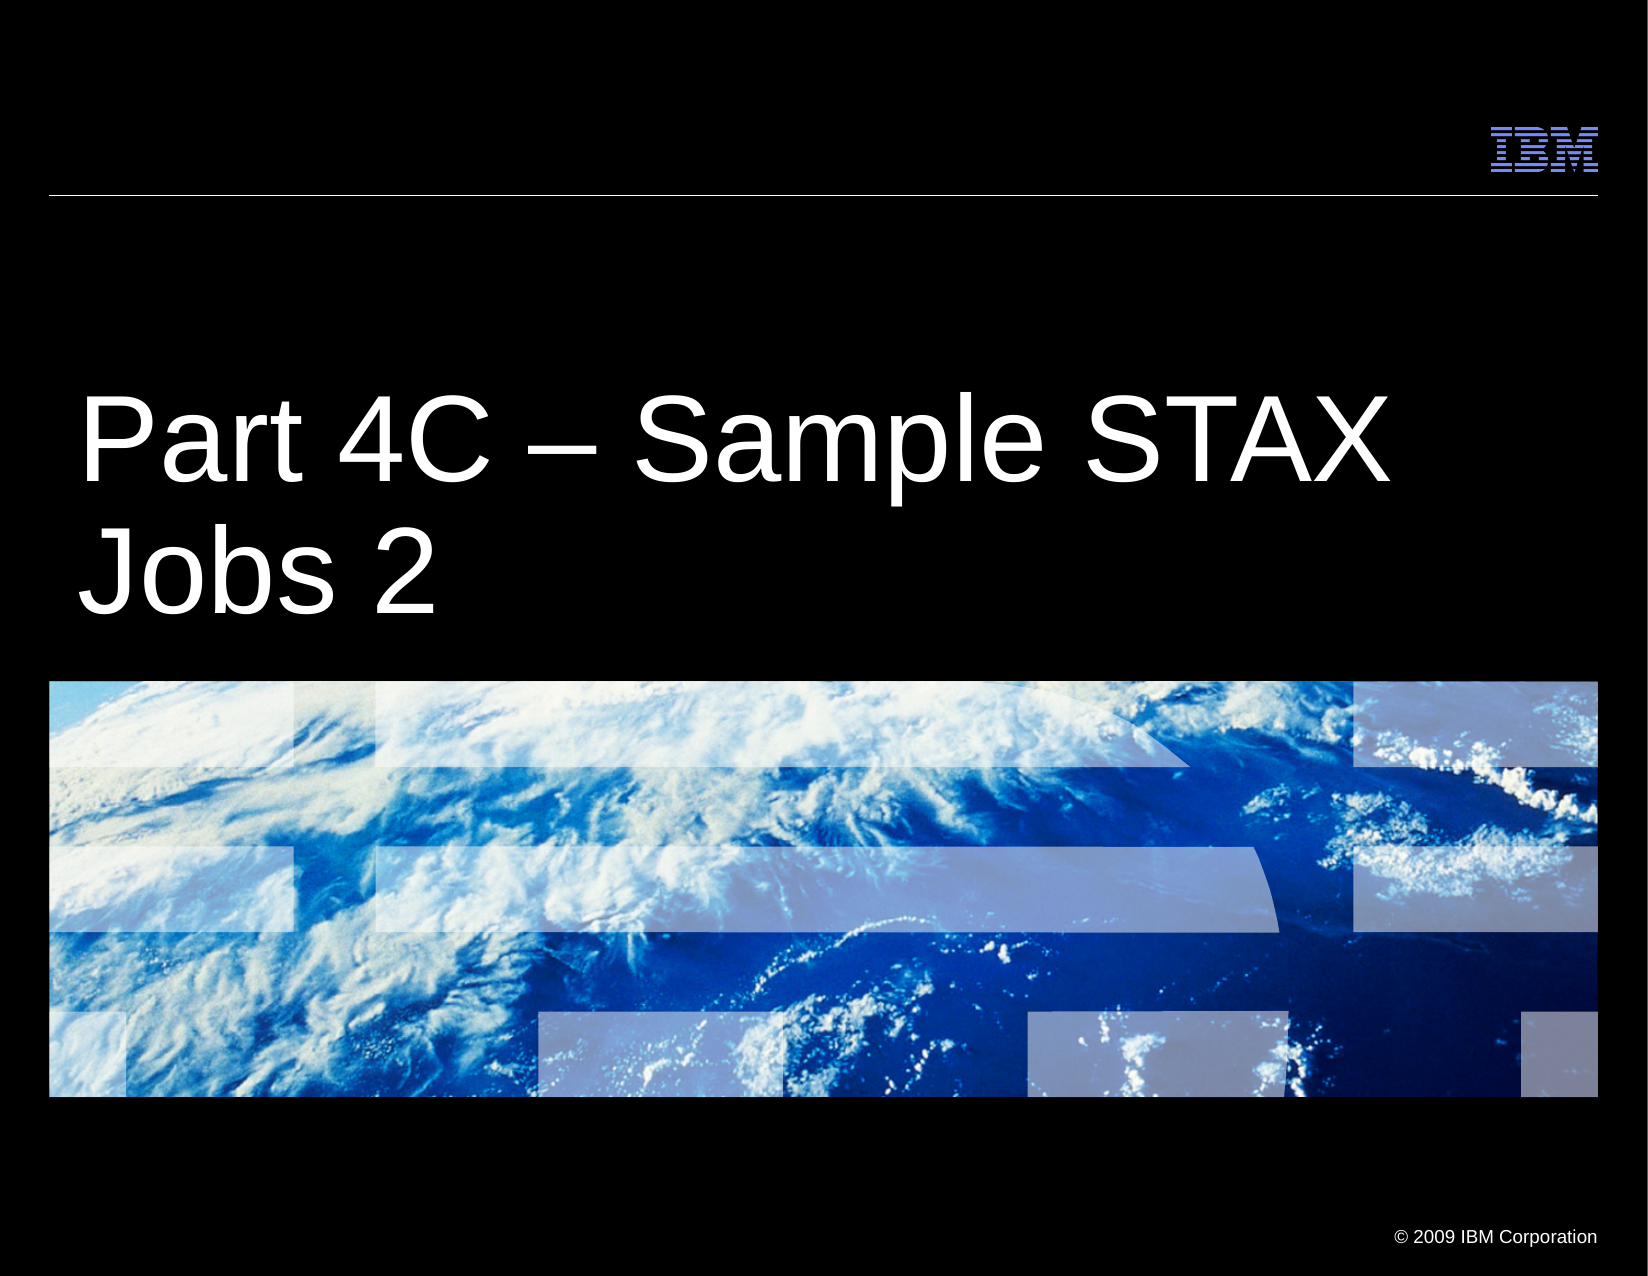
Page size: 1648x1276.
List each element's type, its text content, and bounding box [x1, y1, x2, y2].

picture [1491, 127, 1598, 172]
title Part 4C – Sample STAX Jobs 2 [61, 366, 1565, 649]
picture [49, 681, 1598, 1097]
